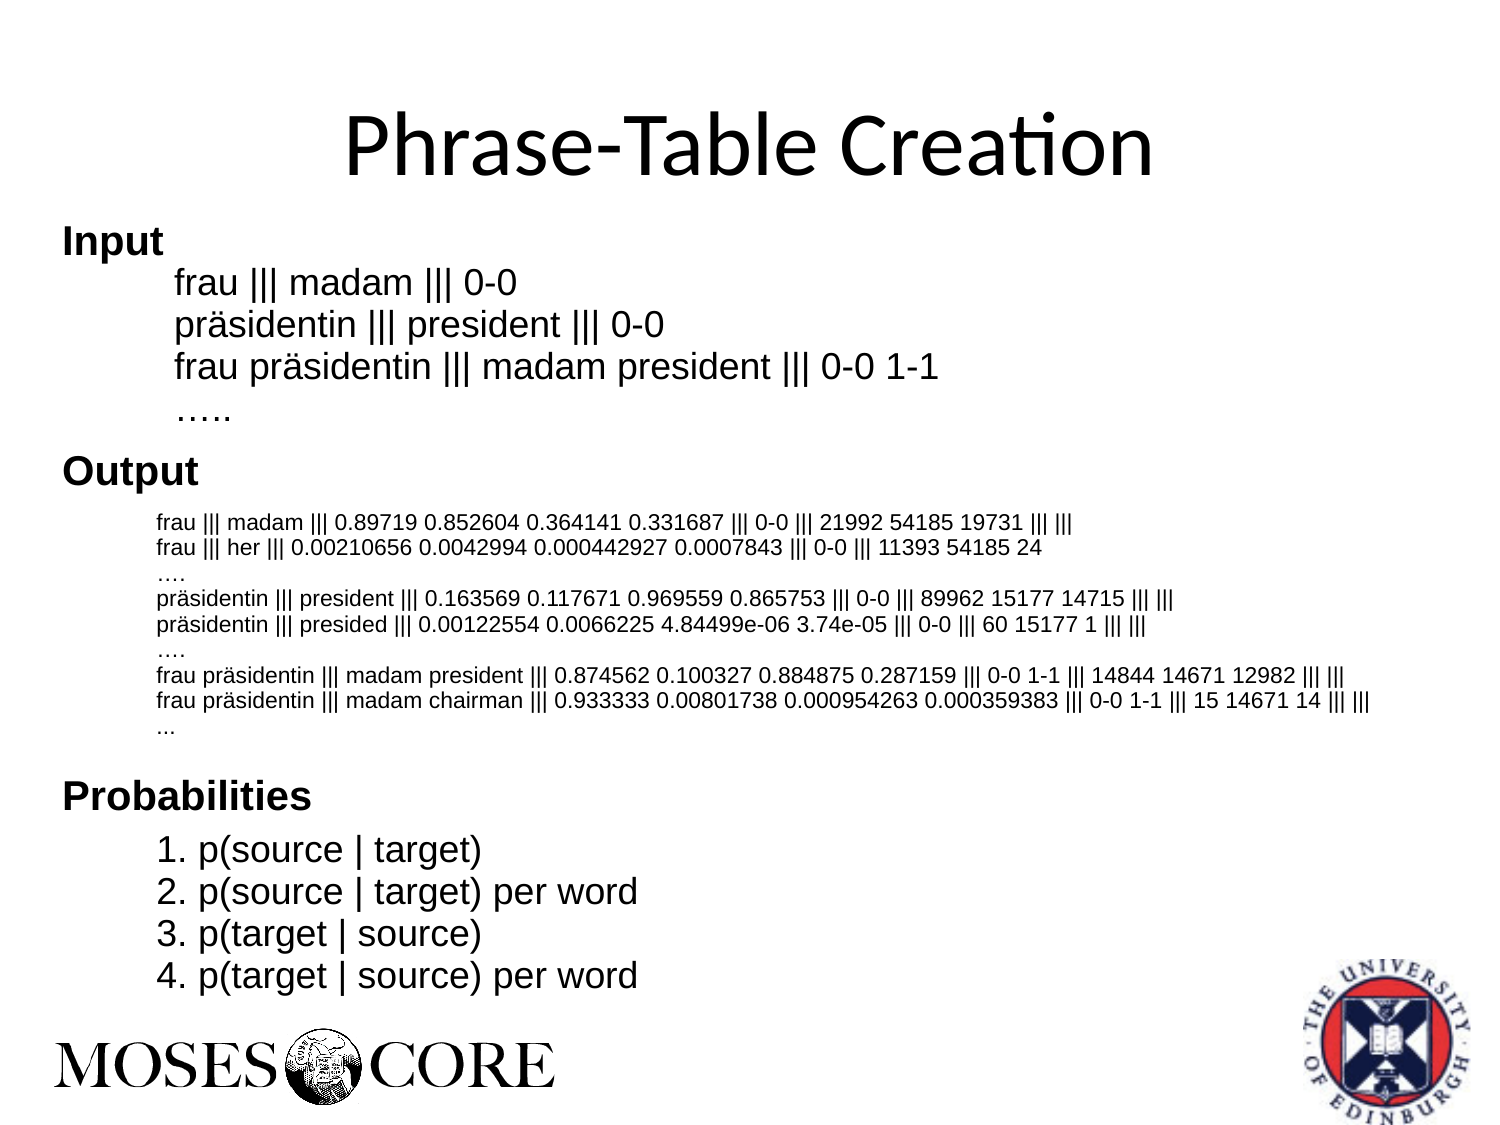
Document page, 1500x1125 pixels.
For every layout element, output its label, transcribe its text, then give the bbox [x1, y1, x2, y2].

text_box frau ||| madam ||| 0.89719 0.852604 0.364141 0.331687 ||| 0-0 ||| 21992 54185 19731 ||| ||| frau ||| her ||| 0.00210656 0.0042994 0.000442927 0.0007843 ||| 0-0 ||| 11393 54185 24 …. präsidentin ||| president ||| 0.163569 0.117671 0.969559 0.865753 ||| 0-0 ||| 89962 15177 14715 ||| ||| präsidentin ||| presided ||| 0.00122554 0.0066225 4.84499e-06 3.74e-05 ||| 0-0 ||| 60 15177 1 ||| ||| …. frau präsidentin ||| madam president ||| 0.874562 0.100327 0.884875 0.287159 ||| 0-0 1-1 ||| 14844 14671 12982 ||| ||| frau präsidentin ||| madam chairman ||| 0.933333 0.00801738 0.000954263 0.000359383 ||| 0-0 1-1 ||| 15 14671 14 ||| ||| ... [141, 502, 1489, 752]
picture [53, 1025, 555, 1108]
text_box Input [47, 210, 358, 272]
title Phrase-Table Creation [75, 45, 1426, 233]
picture [1303, 959, 1475, 1125]
text_box frau ||| madam ||| 0-0 präsidentin ||| president ||| 0-0 frau präsidentin ||| madam president ||| 0-0 1-1 ….. [159, 253, 1046, 437]
text_box Probabilities [47, 765, 358, 828]
text_box Output [47, 440, 358, 503]
text_box 1. p(source | target) 2. p(source | target) per word 3. p(target | source) 4. p(target | source) per word [141, 821, 1028, 1046]
